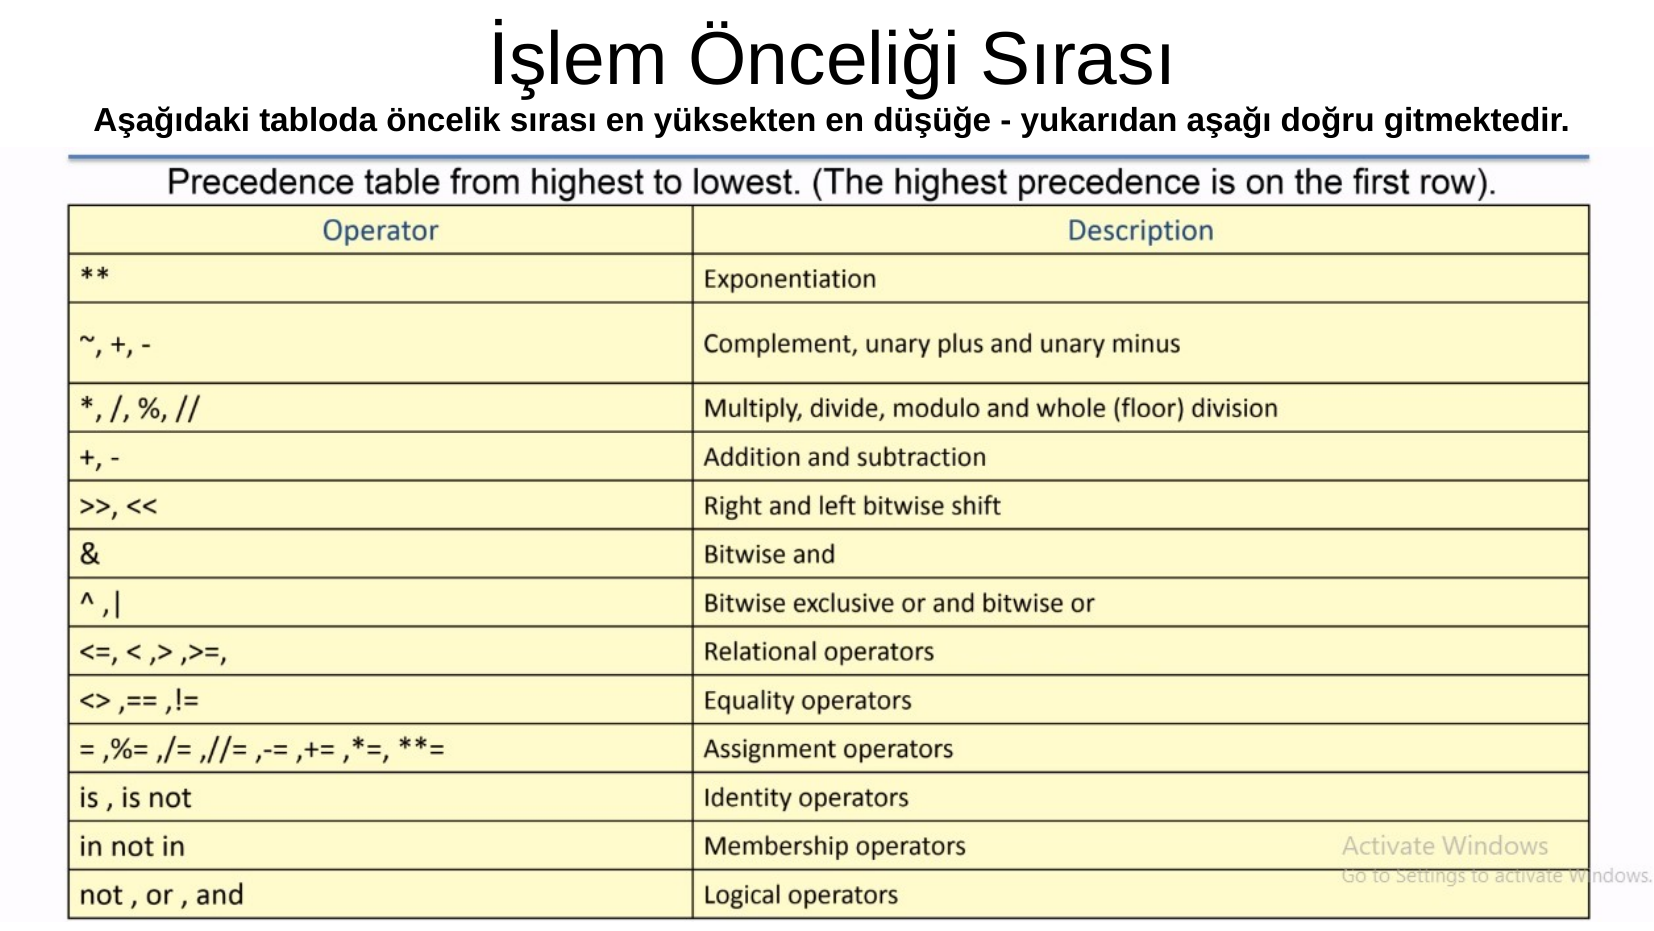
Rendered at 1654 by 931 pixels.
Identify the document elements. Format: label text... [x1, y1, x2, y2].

picture [0, 147, 1654, 922]
title İşlem Önceliği Sırası Aşağıdaki tabloda öncelik sırası en yüksekten en düşüğe - yukarıdan aşağı doğru gitmektedir. [88, 0, 1577, 147]
